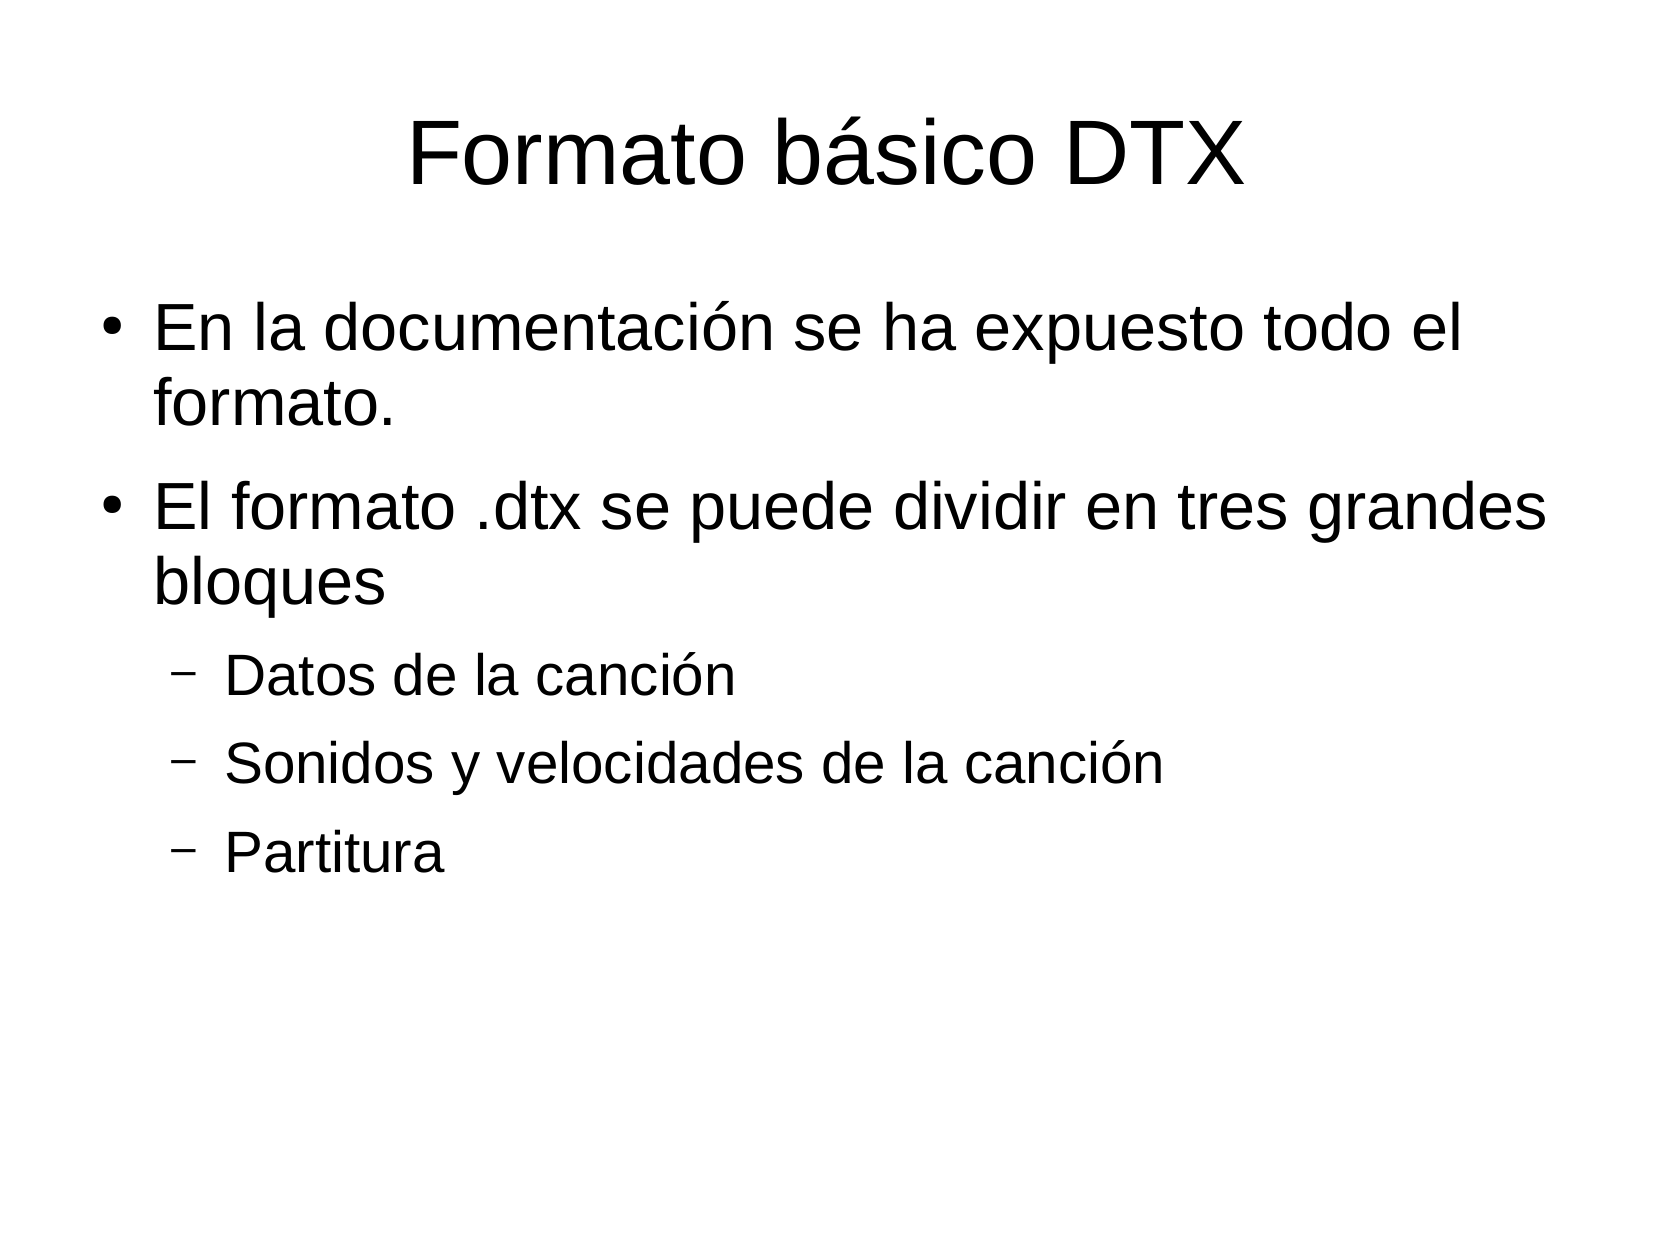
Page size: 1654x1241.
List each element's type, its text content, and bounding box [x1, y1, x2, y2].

title Formato básico DTX [82, 49, 1571, 257]
list En la documentación se ha expuesto todo el formato. El formato .dtx se puede dividir en tres grandes bloques Datos de la canción Sonidos y velocidades de la canción Partitura [82, 290, 1571, 1010]
